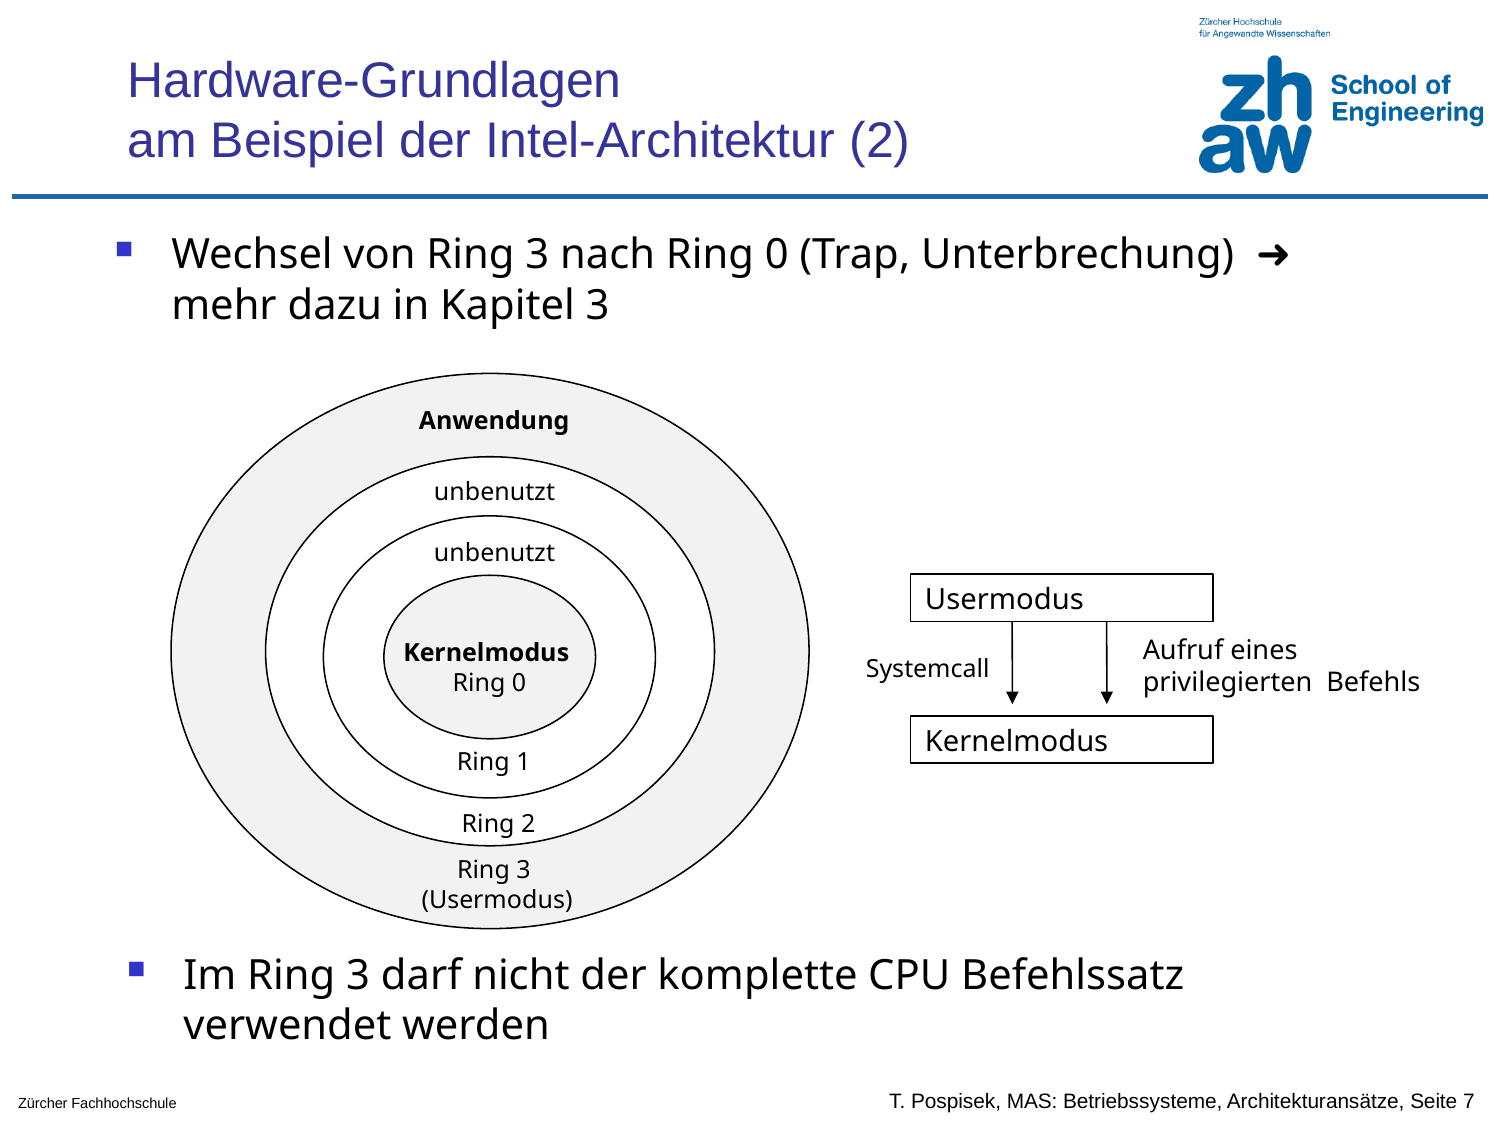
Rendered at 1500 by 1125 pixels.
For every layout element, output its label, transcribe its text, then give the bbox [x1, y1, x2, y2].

picture [1199, 18, 1483, 173]
text_box Systemcall [851, 645, 1005, 691]
text_box Im Ring 3 darf nicht der komplette CPU Befehlssatz verwendet werden [112, 940, 1388, 1035]
text_box unbenutzt [419, 528, 579, 574]
text_box Ring 2 [446, 800, 551, 845]
title Hardware-Grundlagen am Beispiel der Intel-Architektur (2) [112, 50, 1391, 175]
text_box Kernelmodus [910, 715, 1213, 764]
text_box unbenutzt [419, 467, 579, 513]
text_box Wechsel von Ring 3 nach Ring 0 (Trap, Unterbrechung) ➜ mehr dazu in Kapitel 3 [100, 219, 1376, 712]
text_box [415, 921, 565, 929]
text_box Aufruf eines privilegierten Befehls [1128, 624, 1471, 705]
text_box Ring 3 (Usermodus) [406, 845, 588, 921]
text_box [171, 373, 810, 919]
text_box Usermodus [910, 574, 1213, 622]
text_box Ring 1 [442, 738, 546, 784]
text_box Kernelmodus Ring 0 [383, 575, 596, 738]
text_box Anwendung [403, 397, 585, 442]
